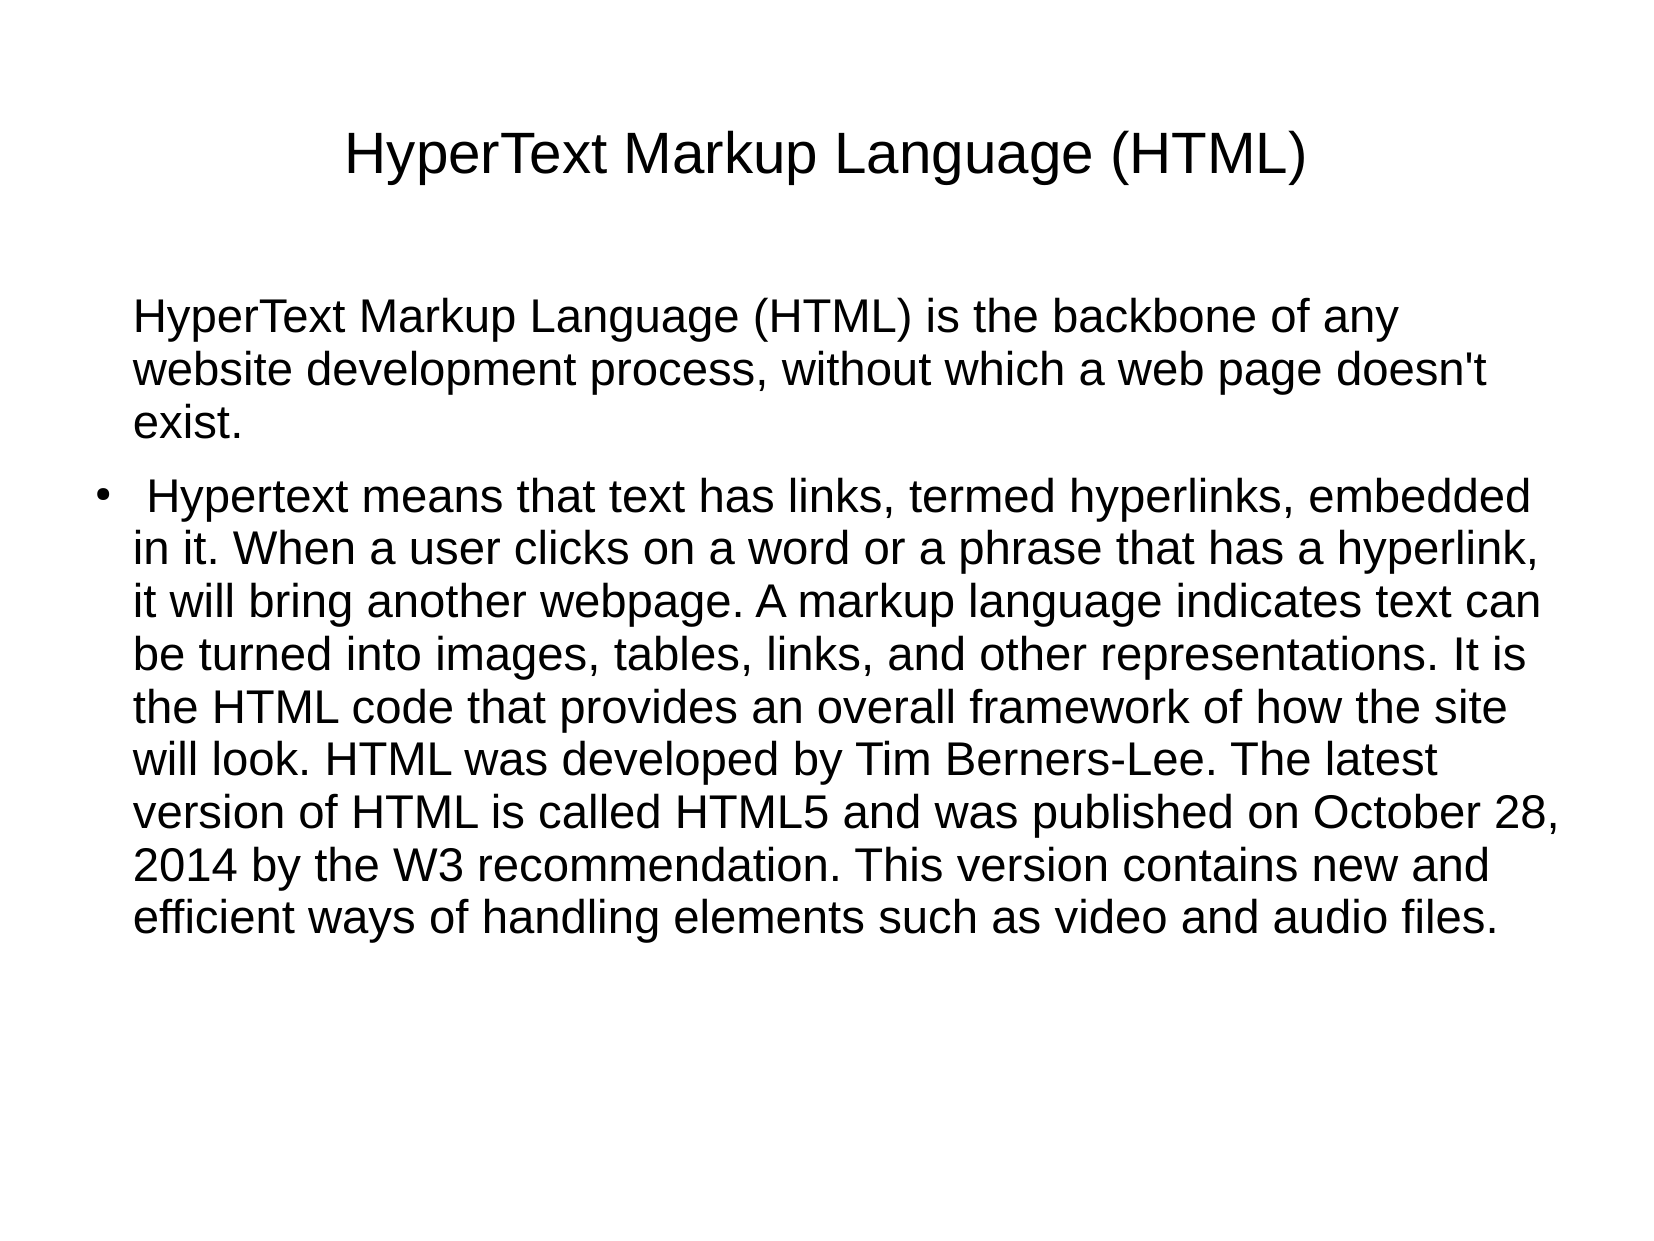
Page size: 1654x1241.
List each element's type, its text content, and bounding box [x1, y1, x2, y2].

title HyperText Markup Language (HTML) [82, 49, 1571, 257]
list HyperText Markup Language (HTML) is the backbone of any website development process, without which a web page doesn't exist. Hypertext means that text has links, termed hyperlinks, embedded in it. When a user clicks on a word or a phrase that has a hyperlink, it will bring another webpage. A markup language indicates text can be turned into images, tables, links, and other representations. It is the HTML code that provides an overall framework of how the site will look. HTML was developed by Tim Berners-Lee. The latest version of HTML is called HTML5 and was published on October 28, 2014 by the W3 recommendation. This version contains new and efficient ways of handling elements such as video and audio files. [82, 290, 1571, 1010]
